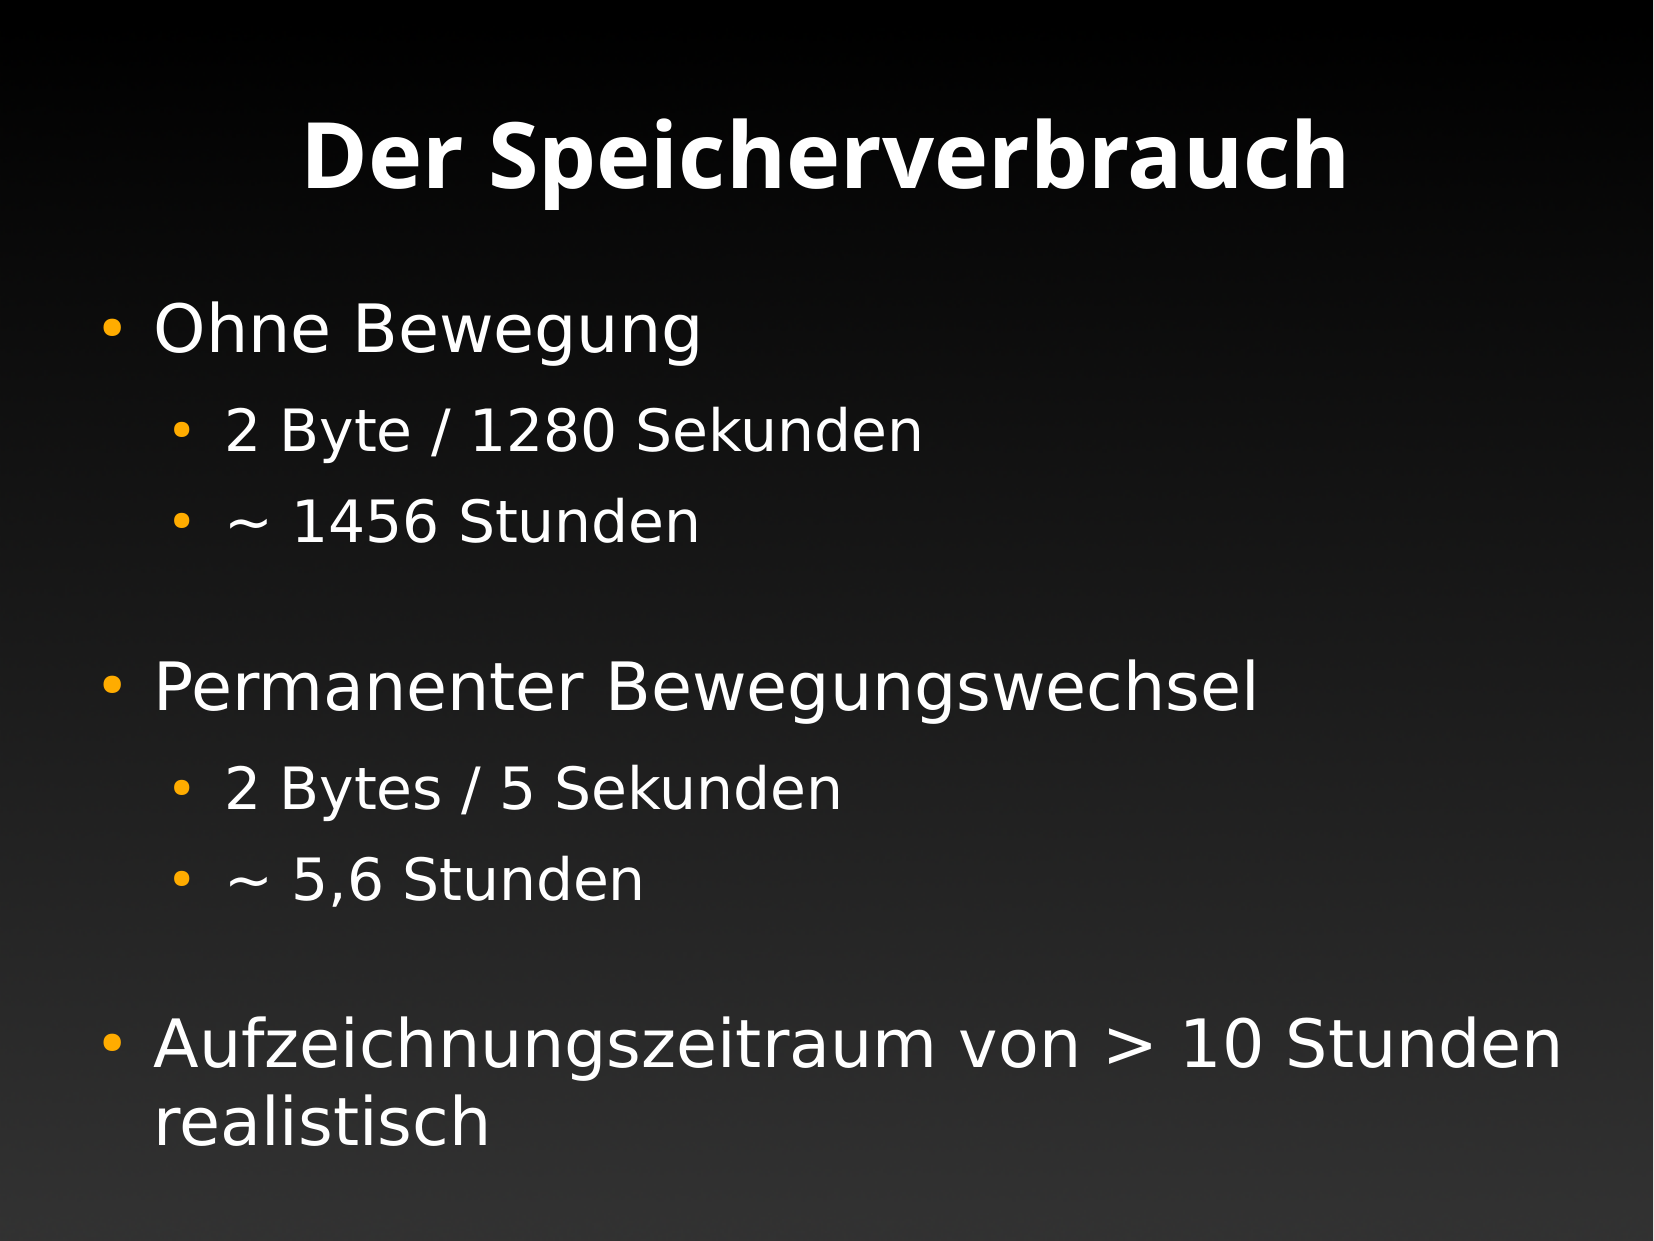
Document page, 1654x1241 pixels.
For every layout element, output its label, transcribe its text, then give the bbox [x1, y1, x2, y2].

list Ohne Bewegung 2 Byte / 1280 Sekunden ~ 1456 Stunden Permanenter Bewegungswechsel 2 Bytes / 5 Sekunden ~ 5,6 Stunden Aufzeichnungszeitraum von > 10 Stunden realistisch [82, 290, 1571, 1162]
title Der Speicherverbrauch [82, 49, 1571, 257]
picture [0, 0, 1654, 1241]
